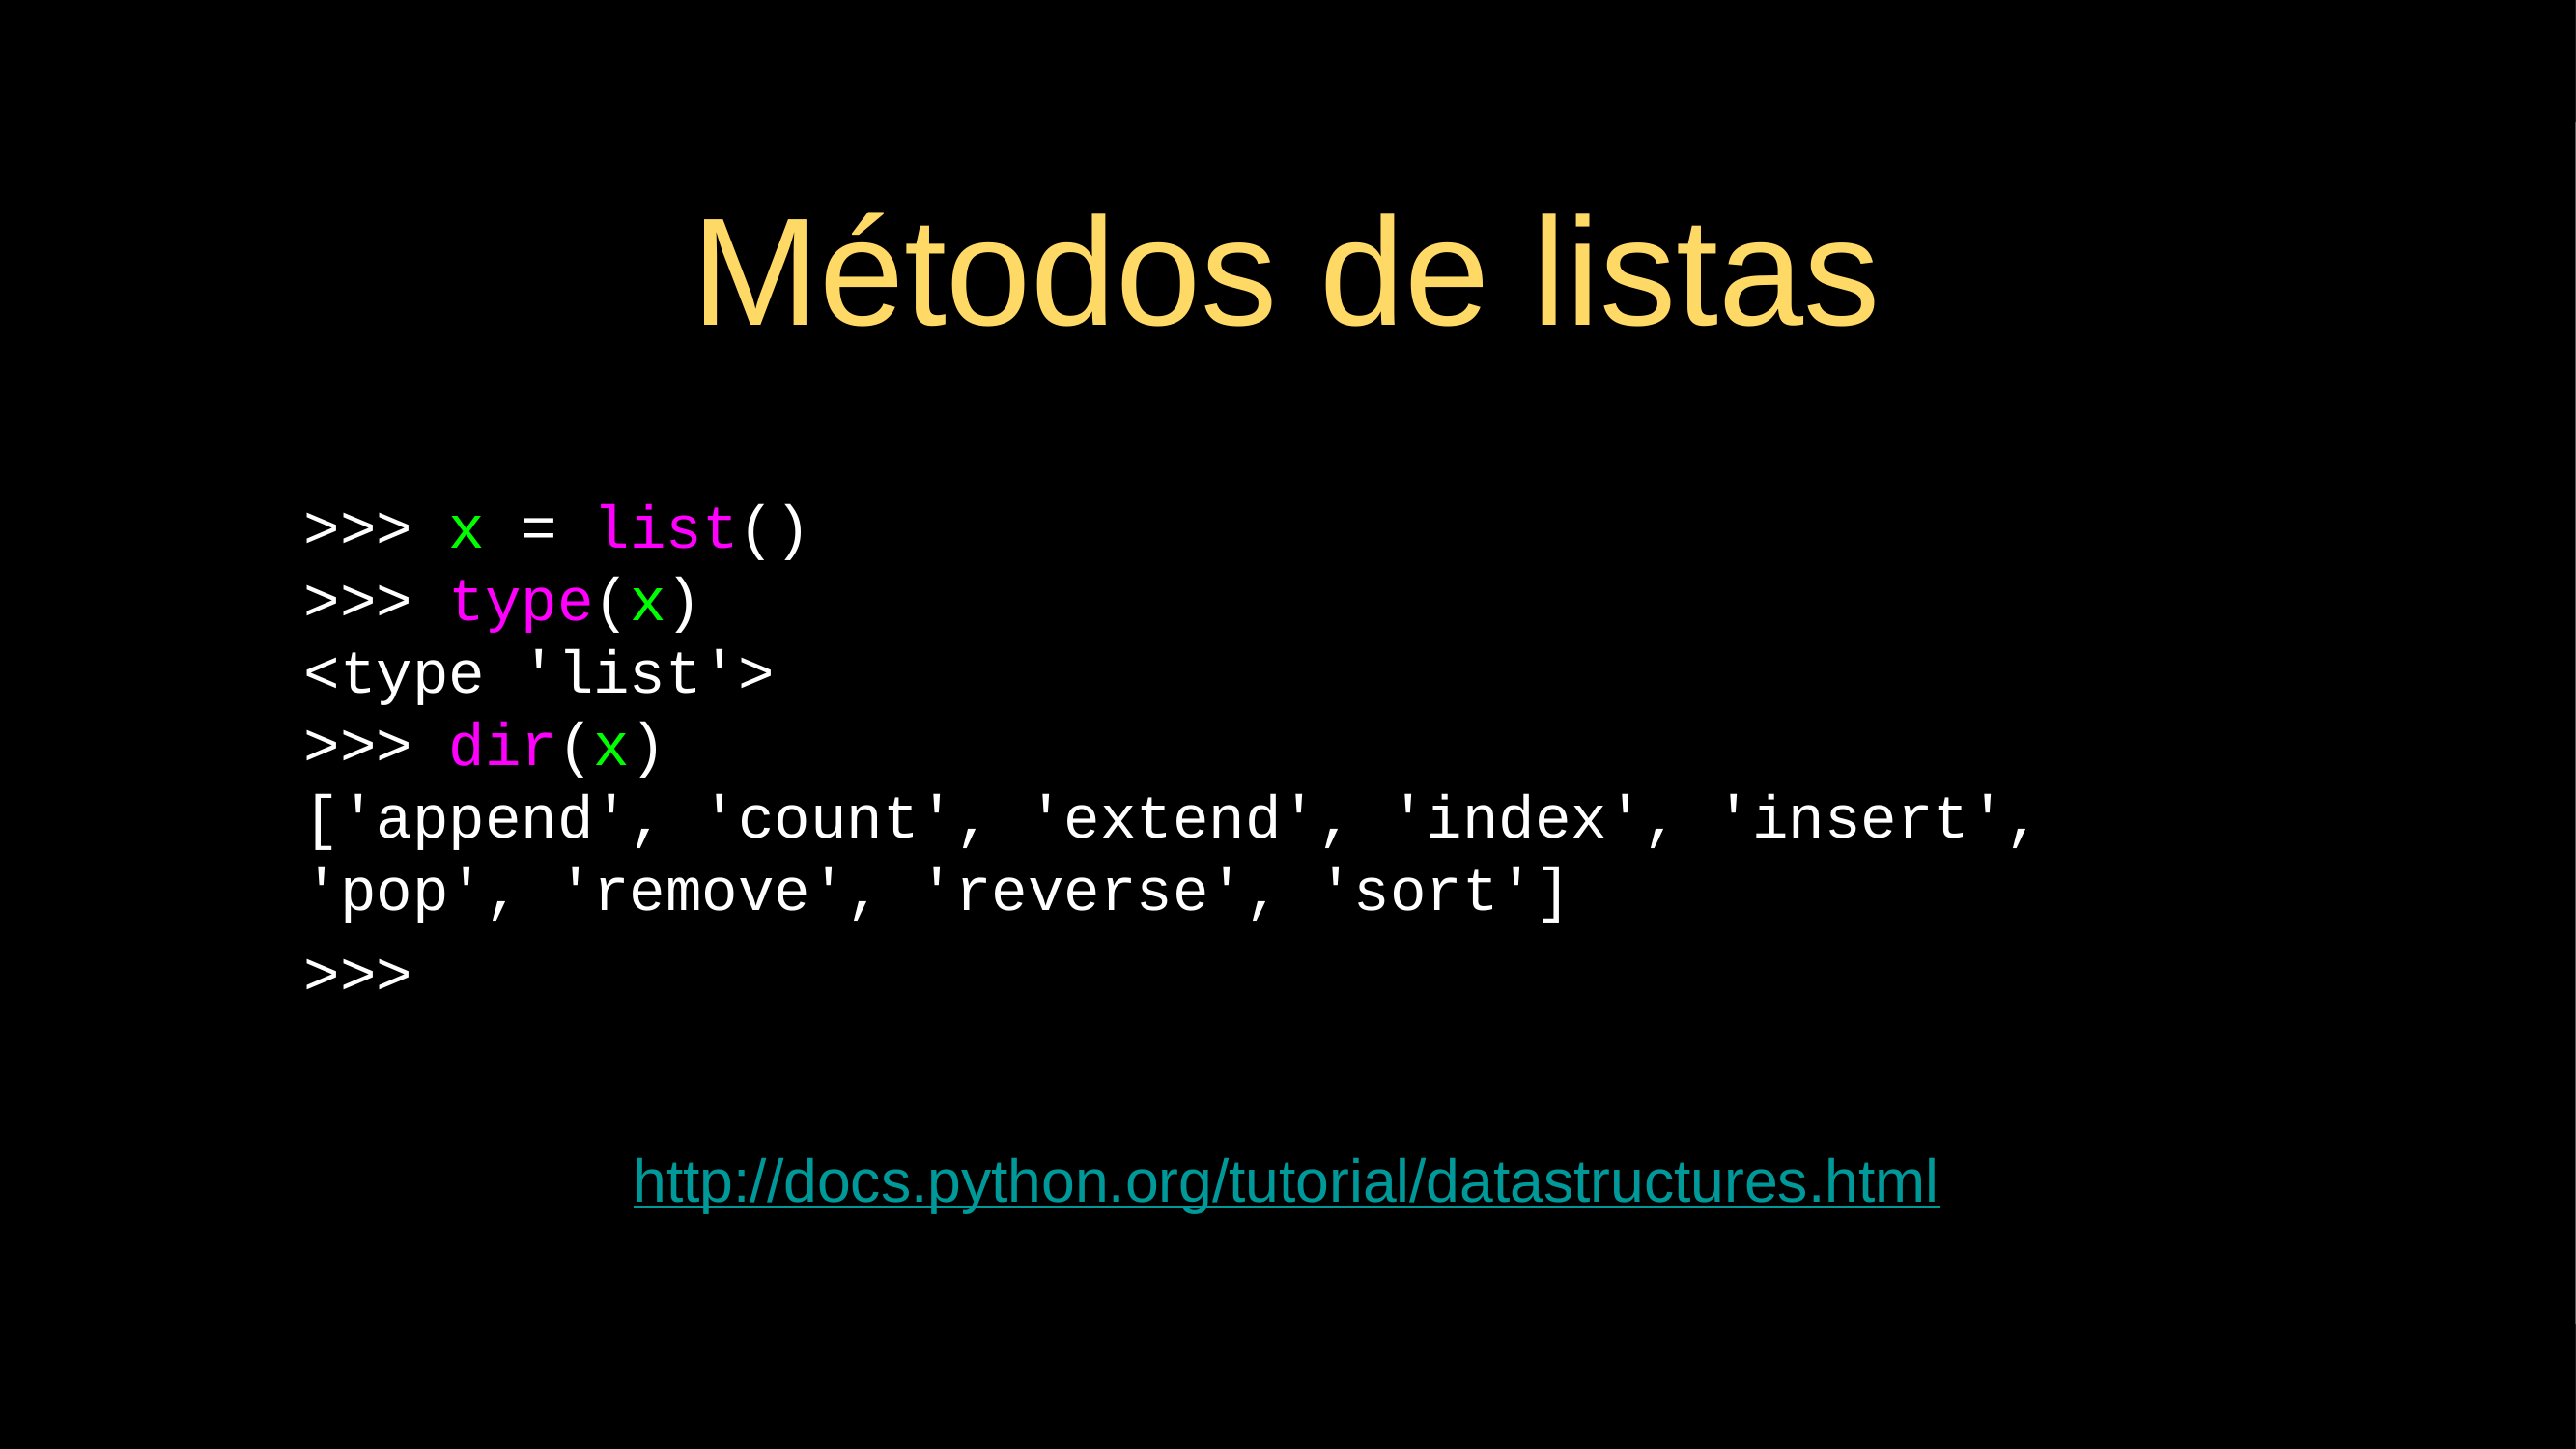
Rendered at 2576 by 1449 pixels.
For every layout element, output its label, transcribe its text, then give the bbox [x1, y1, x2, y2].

text_box http://docs.python.org/tutorial/datastructures.html [461, 1128, 2112, 1228]
text_box >>> x = list() >>> type(x) <type 'list'> >>> dir(x) ['append', 'count', 'extend', 'index', 'insert', 'pop', 'remove', 'reverse', 'sort'] >>> [303, 493, 2213, 1005]
title Métodos de listas [183, 125, 2391, 403]
